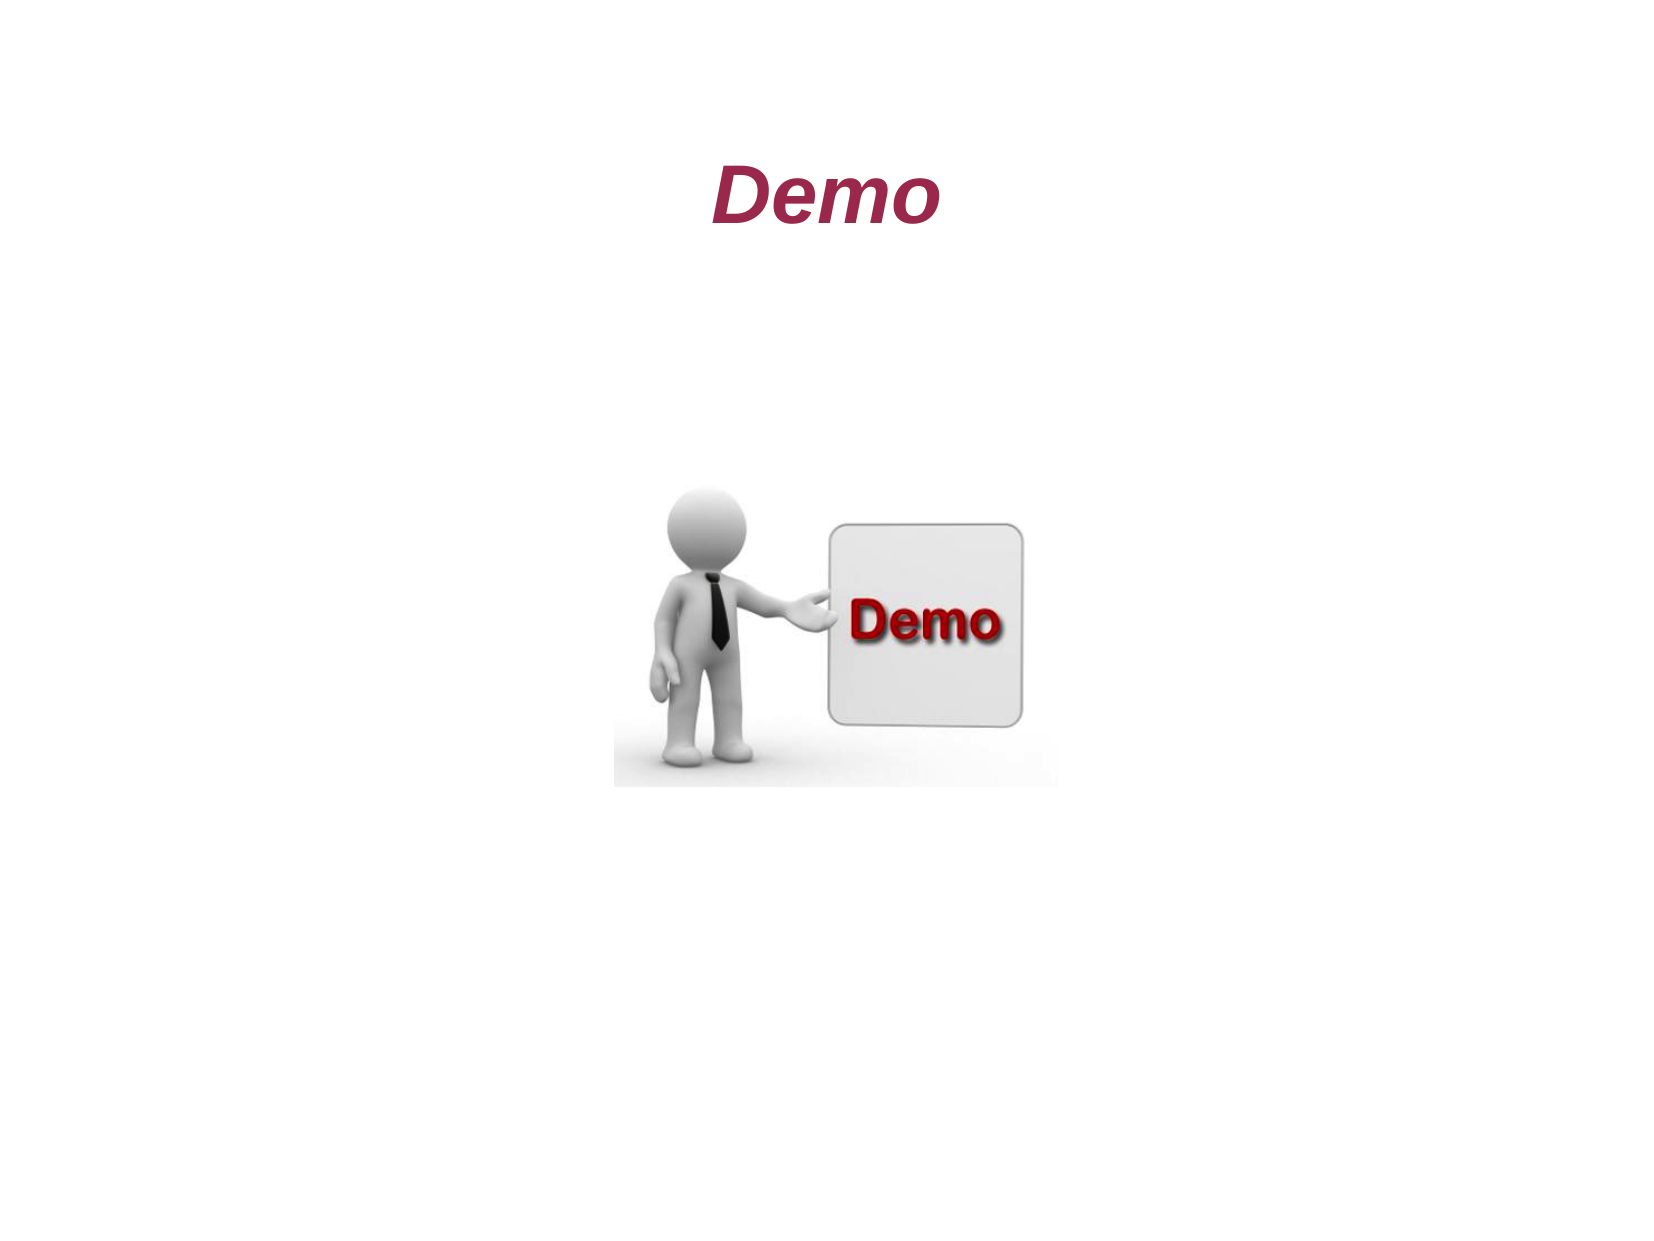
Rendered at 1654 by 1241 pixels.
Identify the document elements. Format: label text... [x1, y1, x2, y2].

picture [614, 467, 1058, 787]
title Demo [118, 90, 1536, 298]
